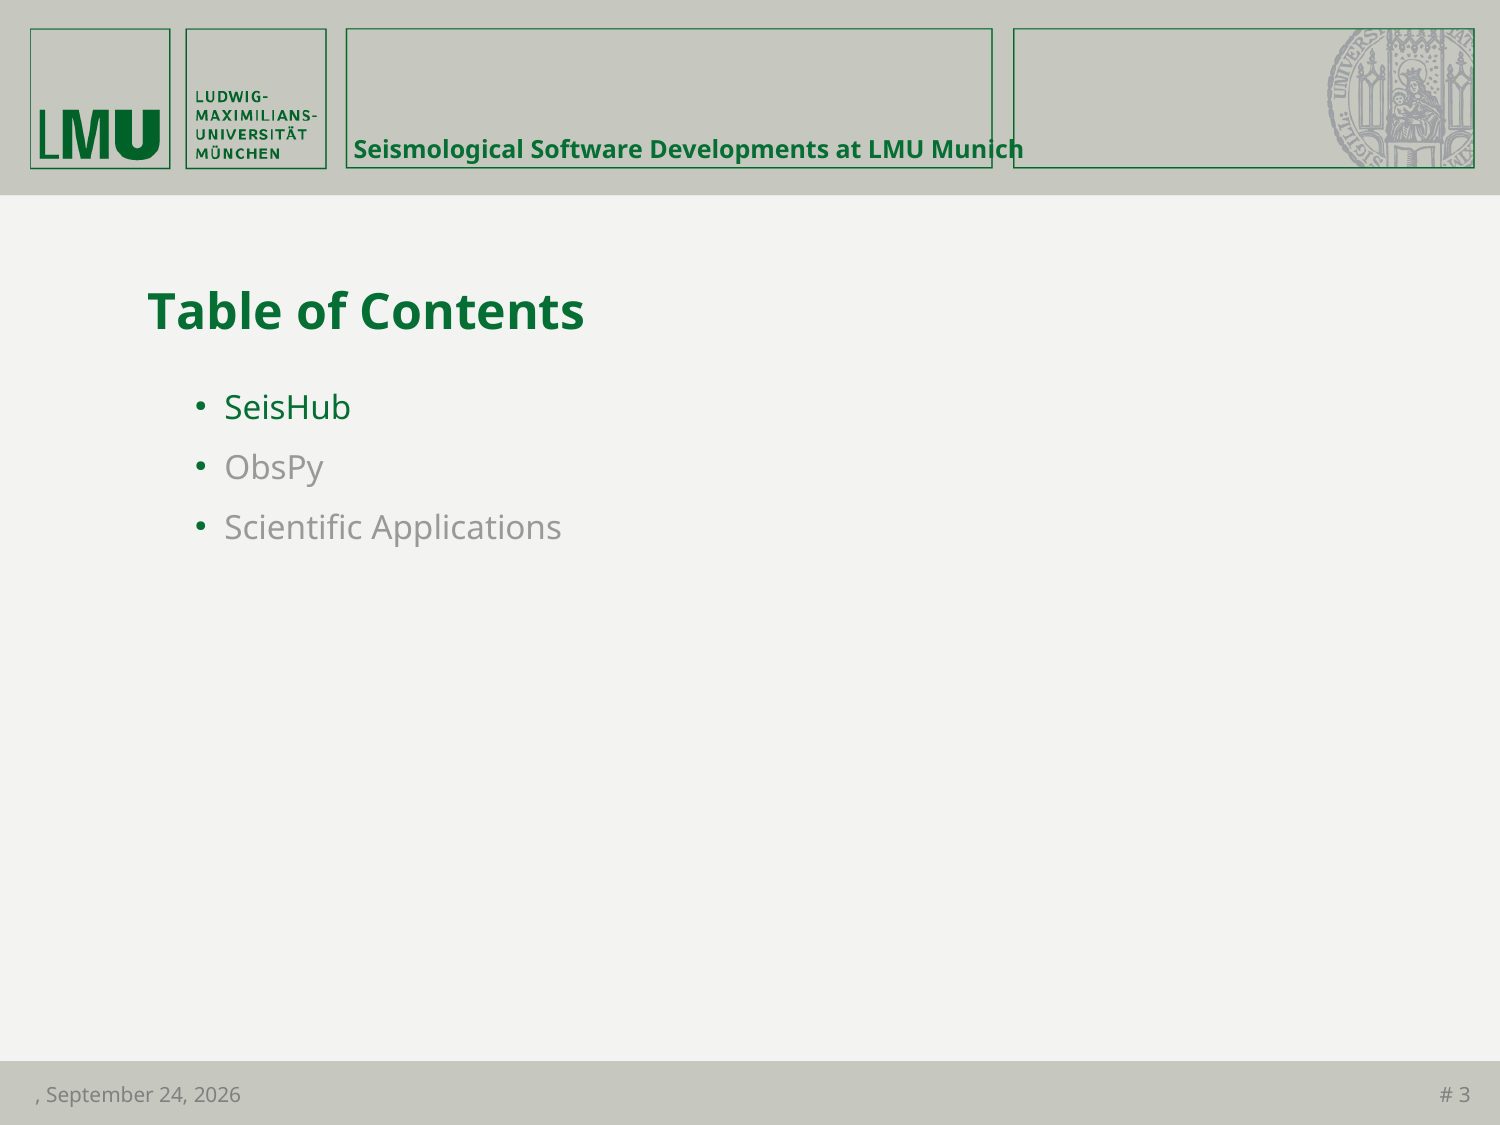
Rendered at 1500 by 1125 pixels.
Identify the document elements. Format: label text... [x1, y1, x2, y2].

list SeisHub ObsPy Scientific Applications [147, 383, 1359, 1004]
title Table of Contents [147, 265, 1359, 355]
picture [0, 0, 1500, 1125]
